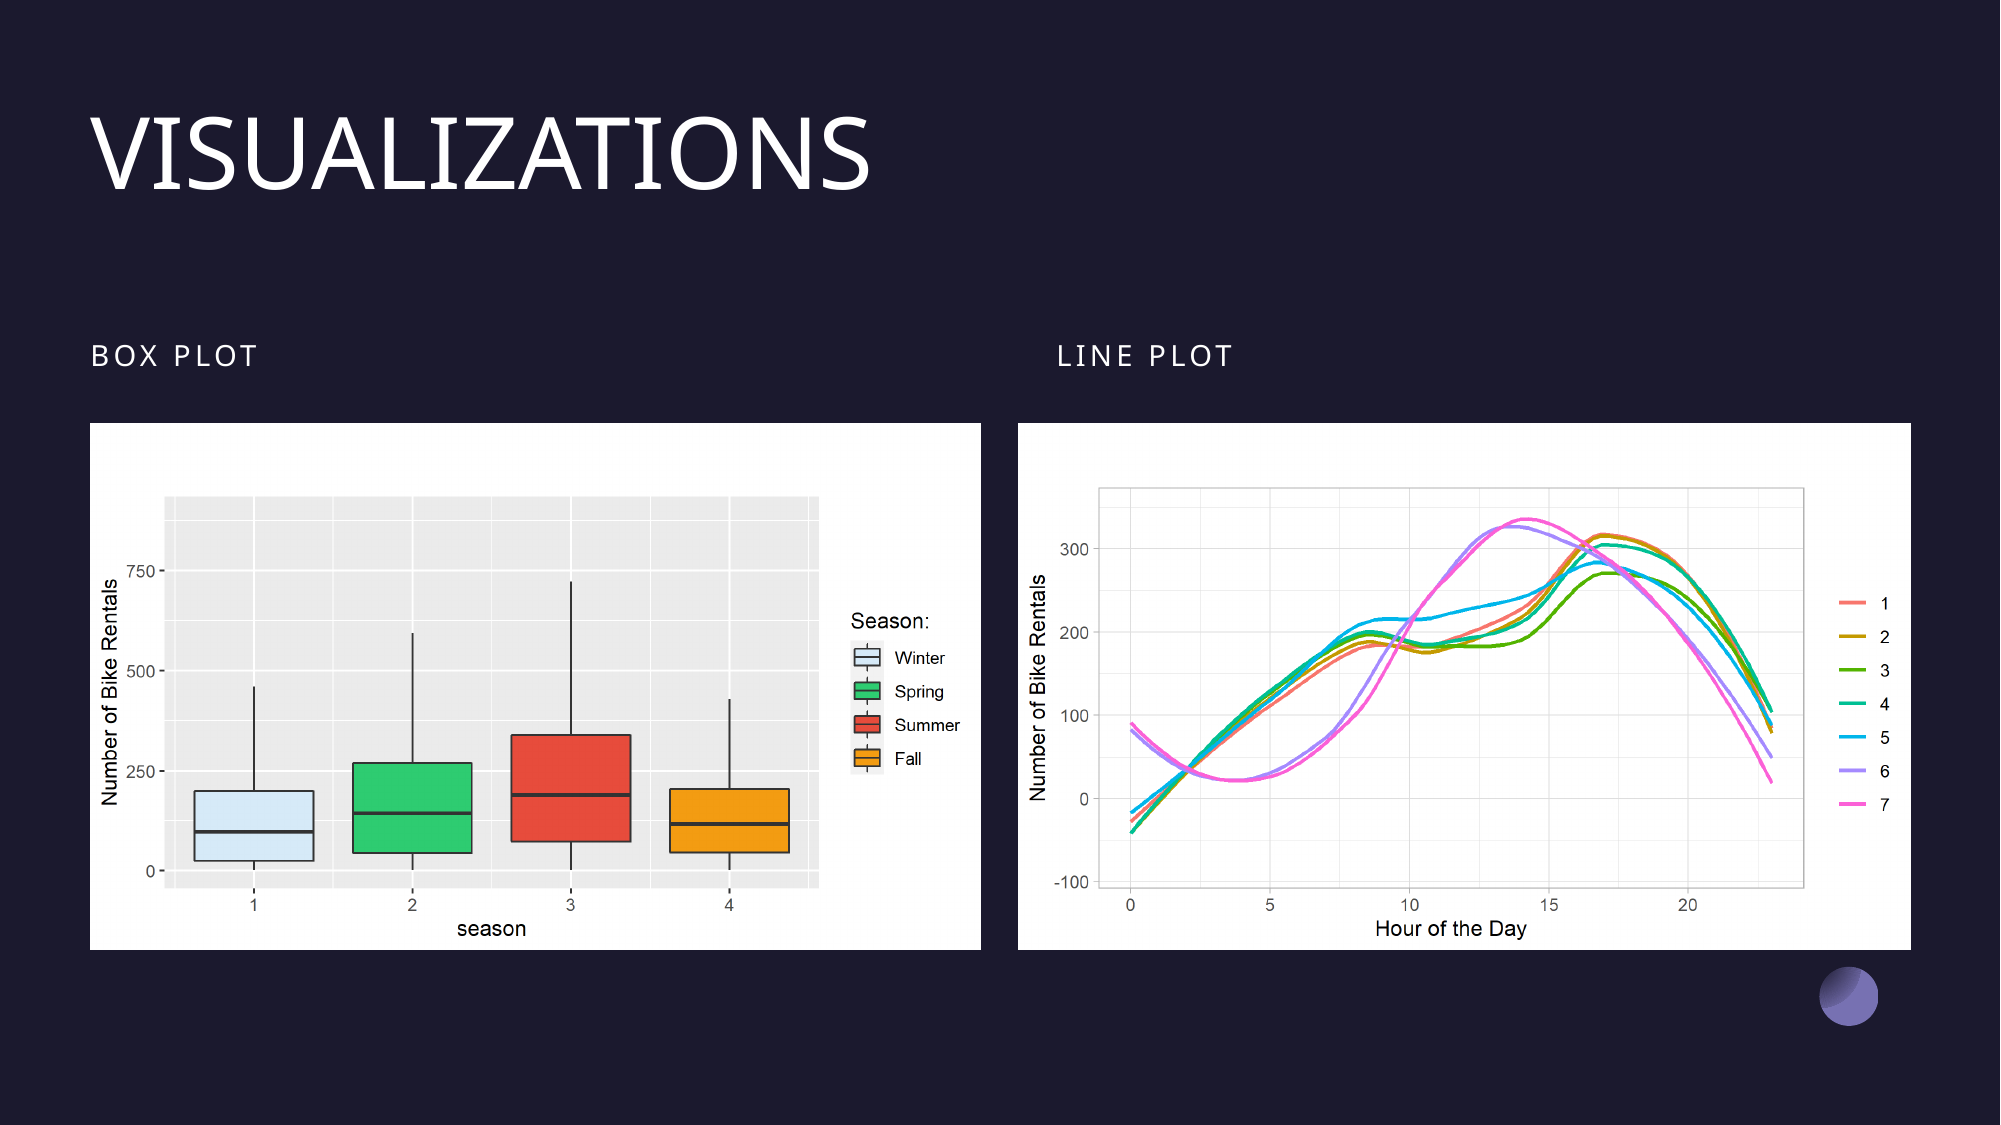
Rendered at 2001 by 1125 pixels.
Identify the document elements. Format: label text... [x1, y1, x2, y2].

list Line Plot [1019, 283, 1911, 372]
title VISUALIZATIONS [90, 90, 1911, 309]
picture [90, 423, 981, 950]
picture [1018, 423, 1911, 950]
list Box PLOT [90, 283, 983, 372]
